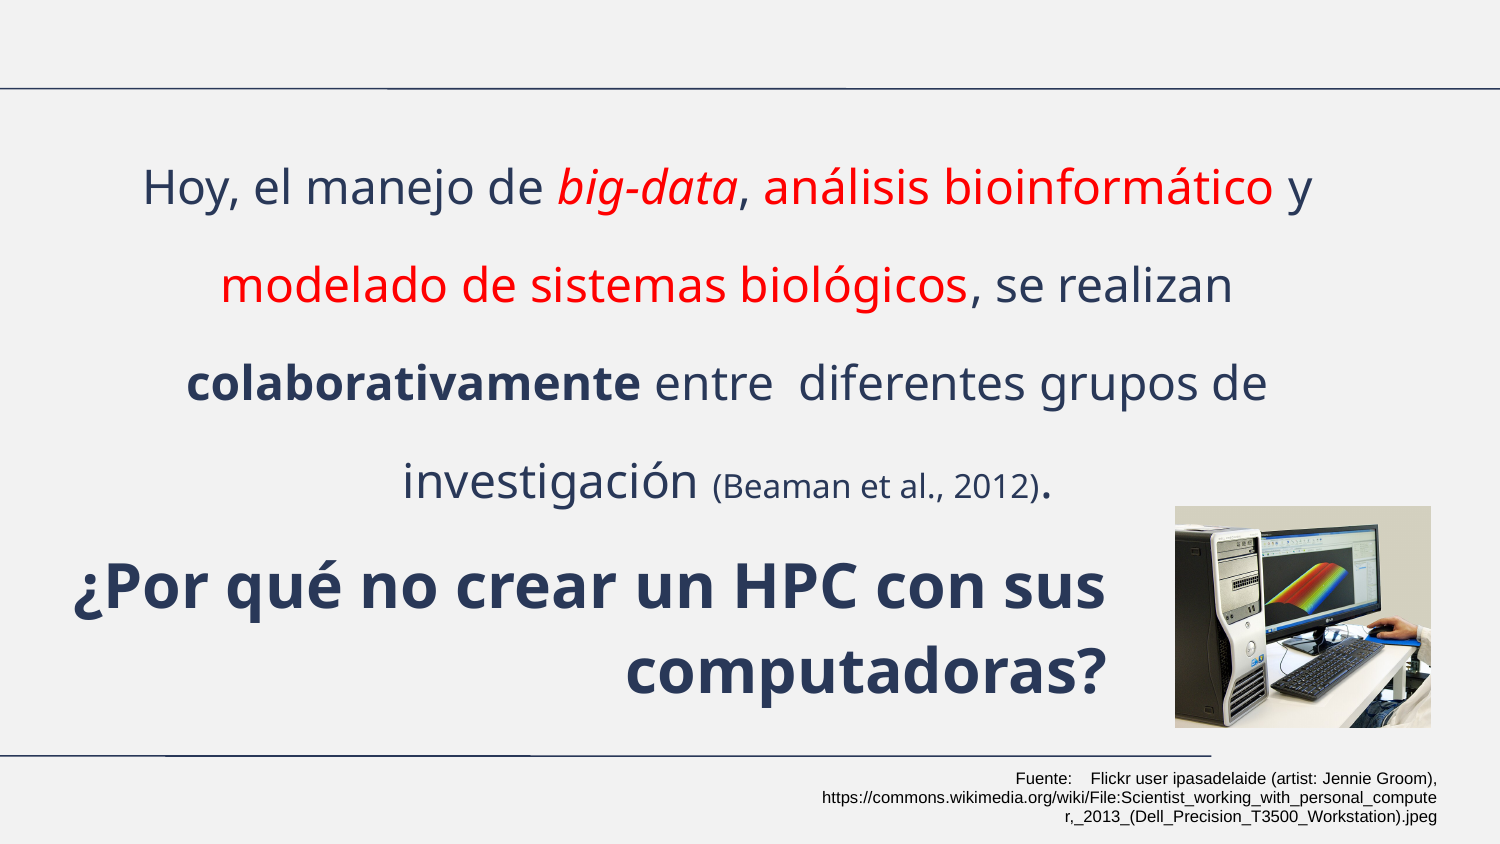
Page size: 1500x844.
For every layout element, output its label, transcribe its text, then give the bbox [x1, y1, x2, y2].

text_box Fuente: Flickr user ipasadelaide (artist: Jennie Groom), https://commons.wikimedia.org/wiki/File:Scientist_working_with_personal_computer,_2013_(Dell_Precision_T3500_Workstation).jpeg [803, 761, 1453, 834]
picture [1175, 506, 1431, 728]
text_box ¿Por qué no crear un HPC con sus computadoras? [29, 534, 1123, 768]
title Hoy, el manejo de big-data, análisis bioinformático y modelado de sistemas biológicos, se realizan colaborativamente entre diferentes grupos de investigación (Beaman et al., 2012). [38, 120, 1418, 550]
